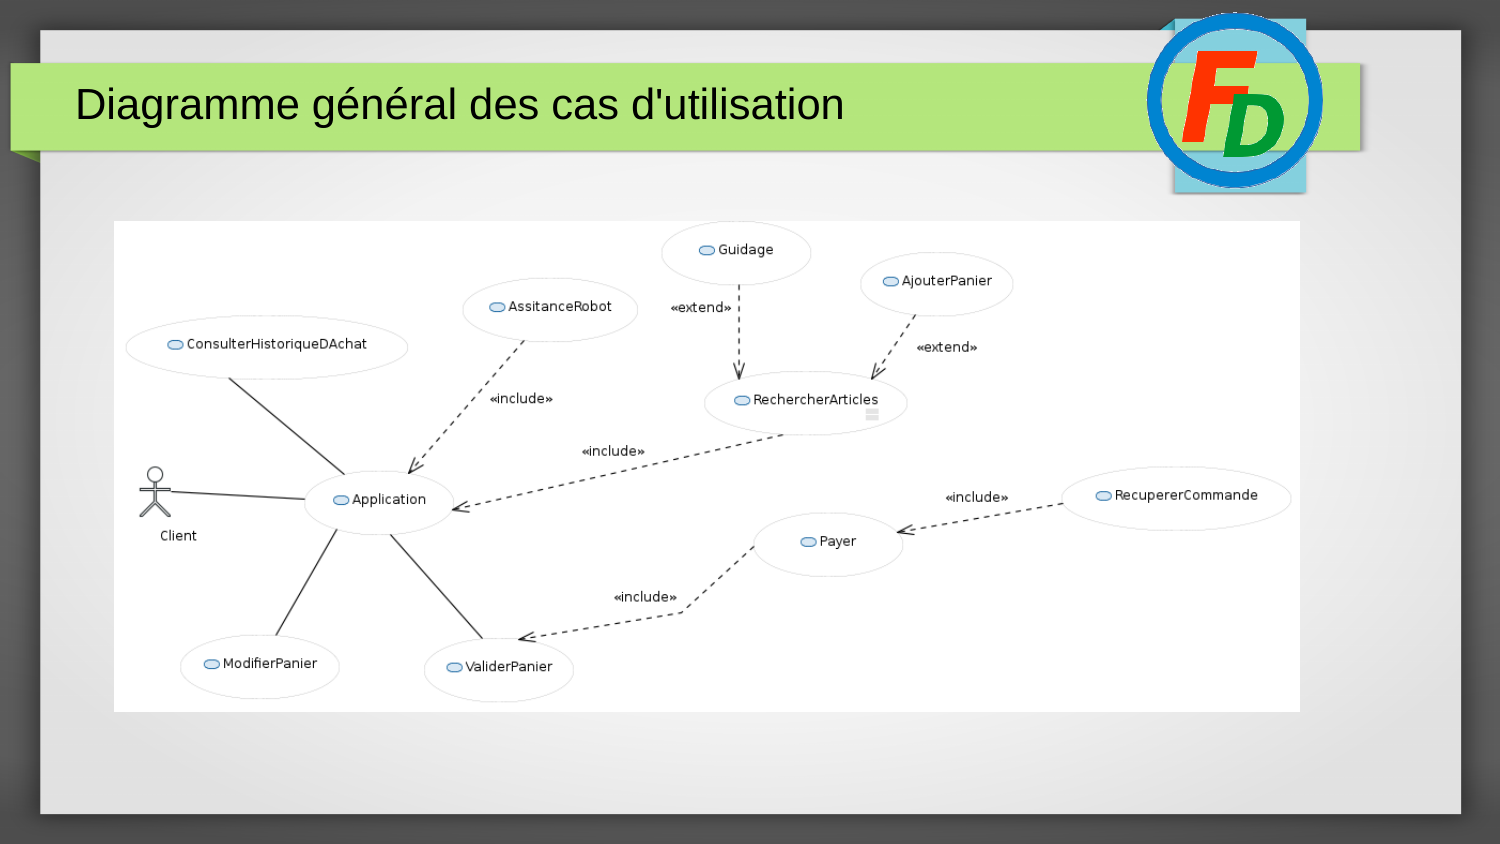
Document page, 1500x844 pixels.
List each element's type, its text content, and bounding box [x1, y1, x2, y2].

title Diagramme général des cas d'utilisation [75, 64, 1145, 145]
picture [0, 0, 1500, 844]
